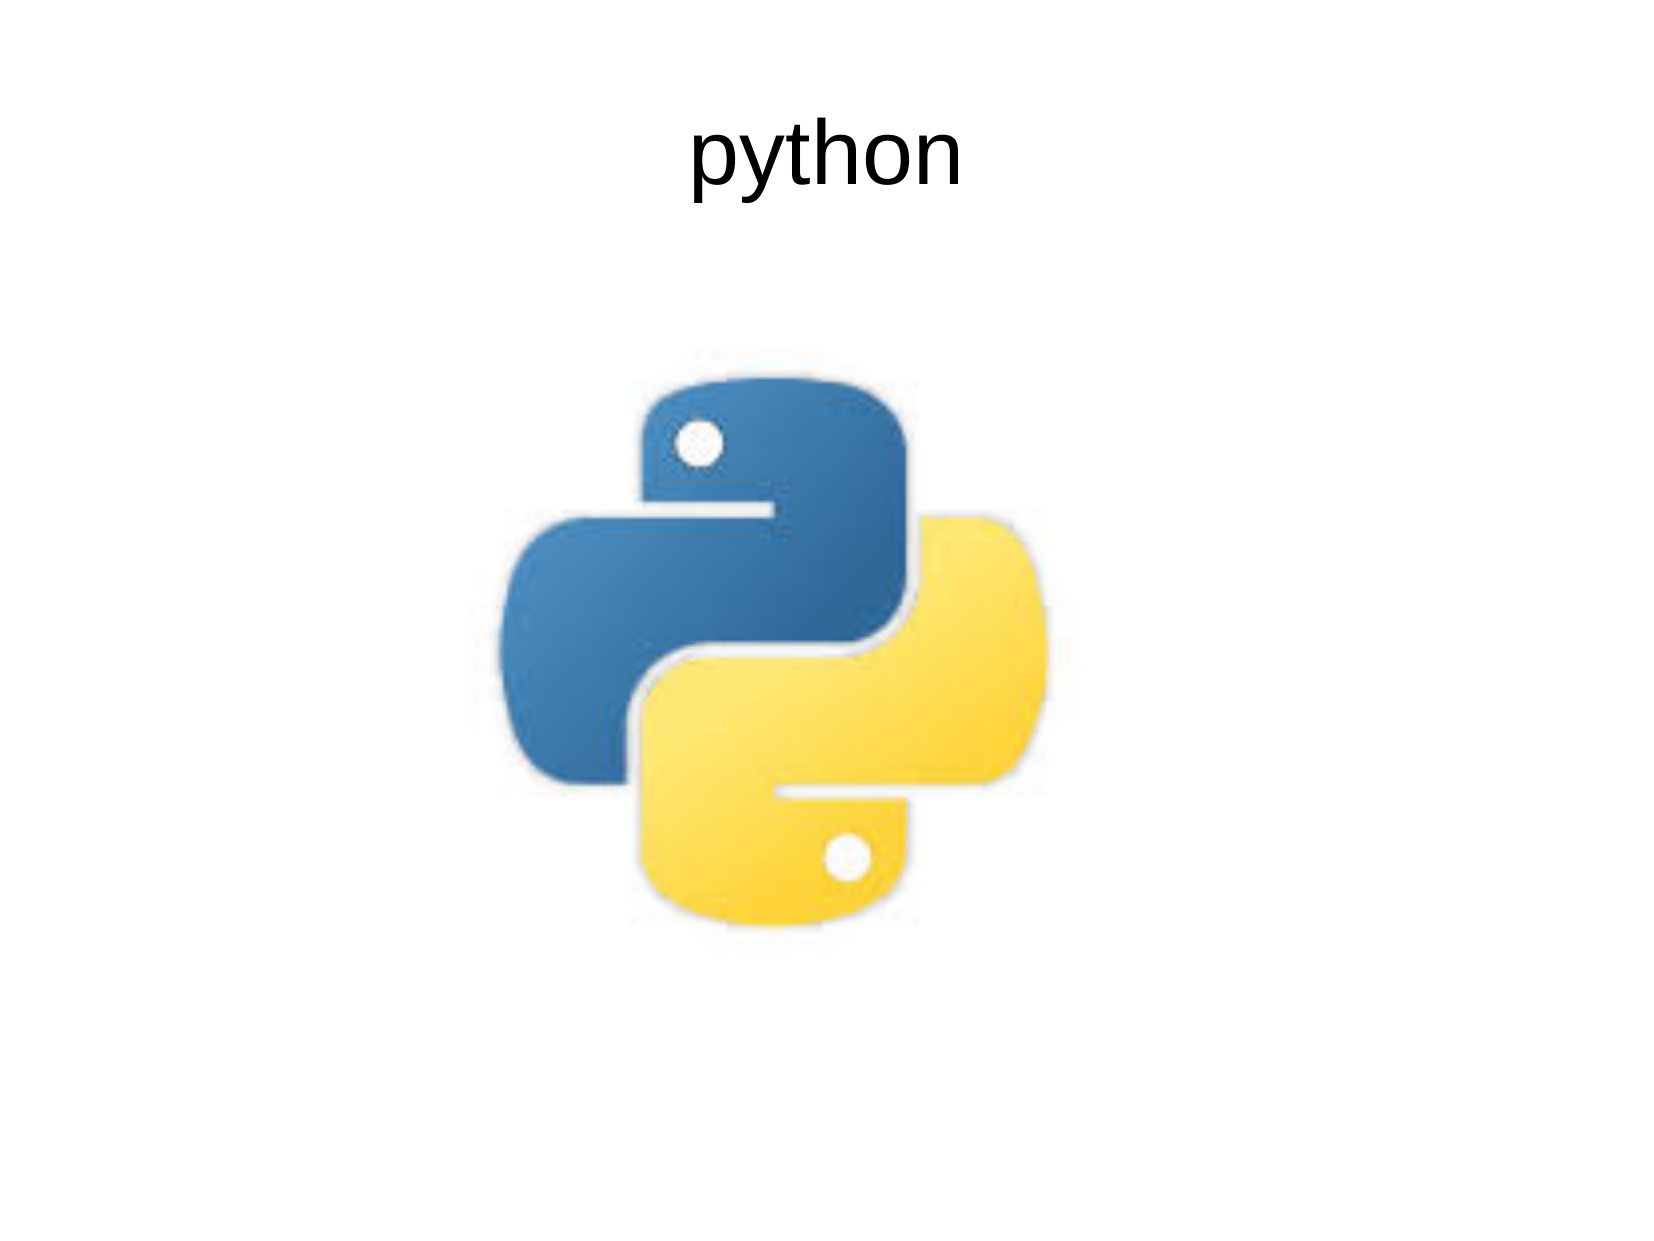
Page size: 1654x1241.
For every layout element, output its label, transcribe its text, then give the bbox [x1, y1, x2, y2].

title python [82, 49, 1571, 257]
picture [377, 256, 1175, 1054]
